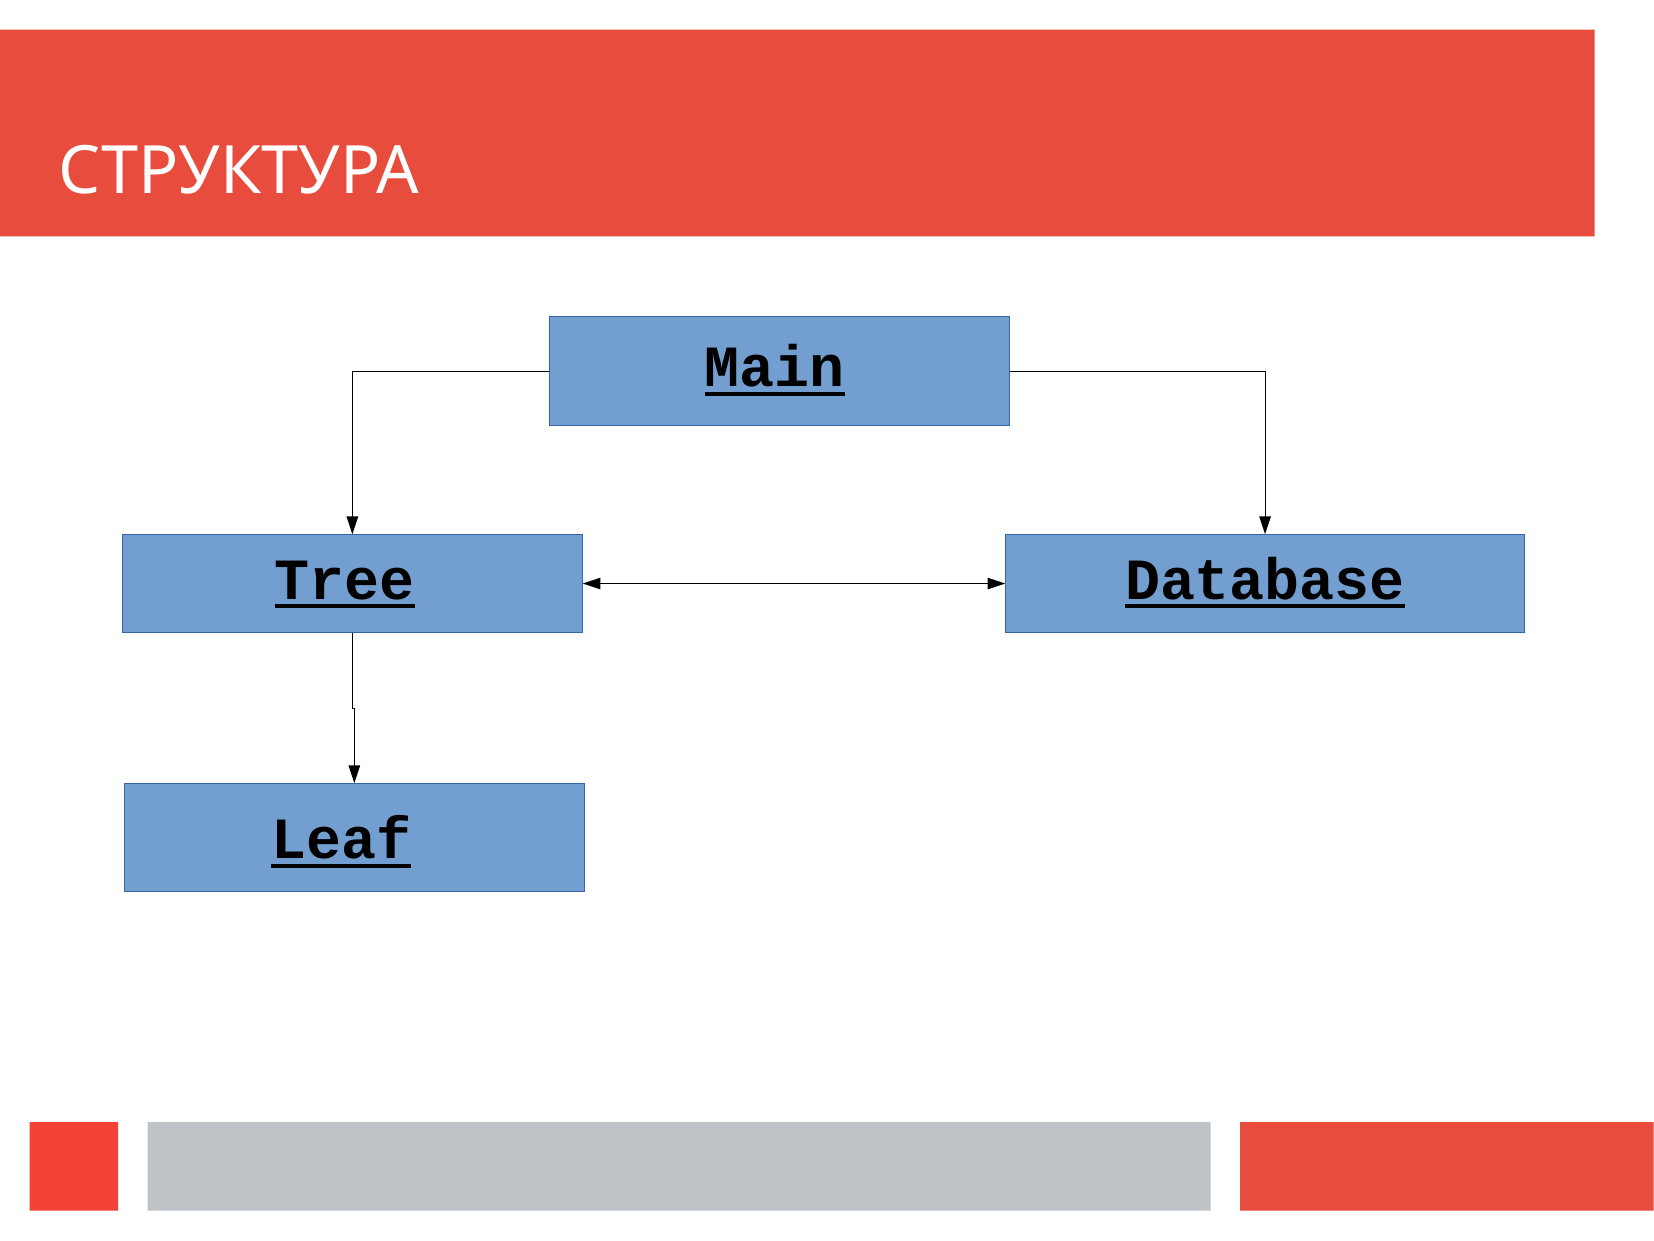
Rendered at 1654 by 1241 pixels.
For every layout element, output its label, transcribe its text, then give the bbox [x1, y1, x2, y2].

text_box [549, 316, 1010, 426]
text_box [122, 534, 583, 633]
text_box [124, 783, 585, 892]
title СТРУКТУРА [59, 59, 1595, 207]
text_box [1005, 534, 1525, 633]
text_box Main [690, 330, 860, 412]
text_box Leaf [256, 803, 427, 884]
text_box Tree [259, 543, 508, 625]
text_box Database [1110, 543, 1420, 625]
